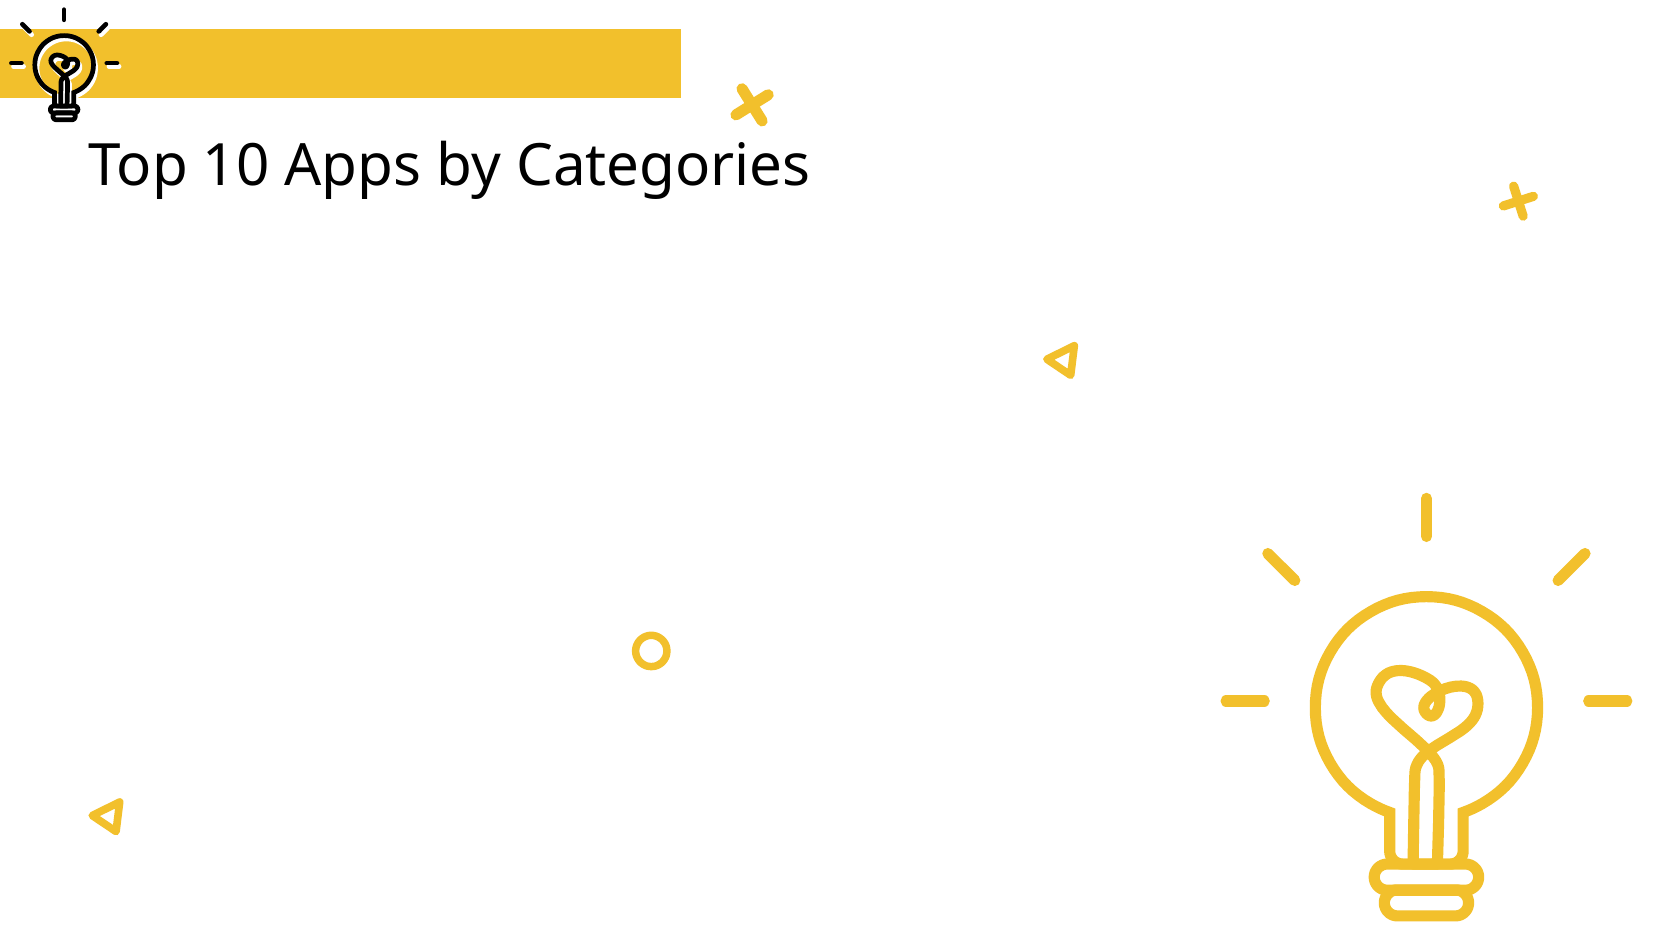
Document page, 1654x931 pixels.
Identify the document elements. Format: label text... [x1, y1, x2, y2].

title Top 10 Apps by Categories [88, 83, 1182, 242]
